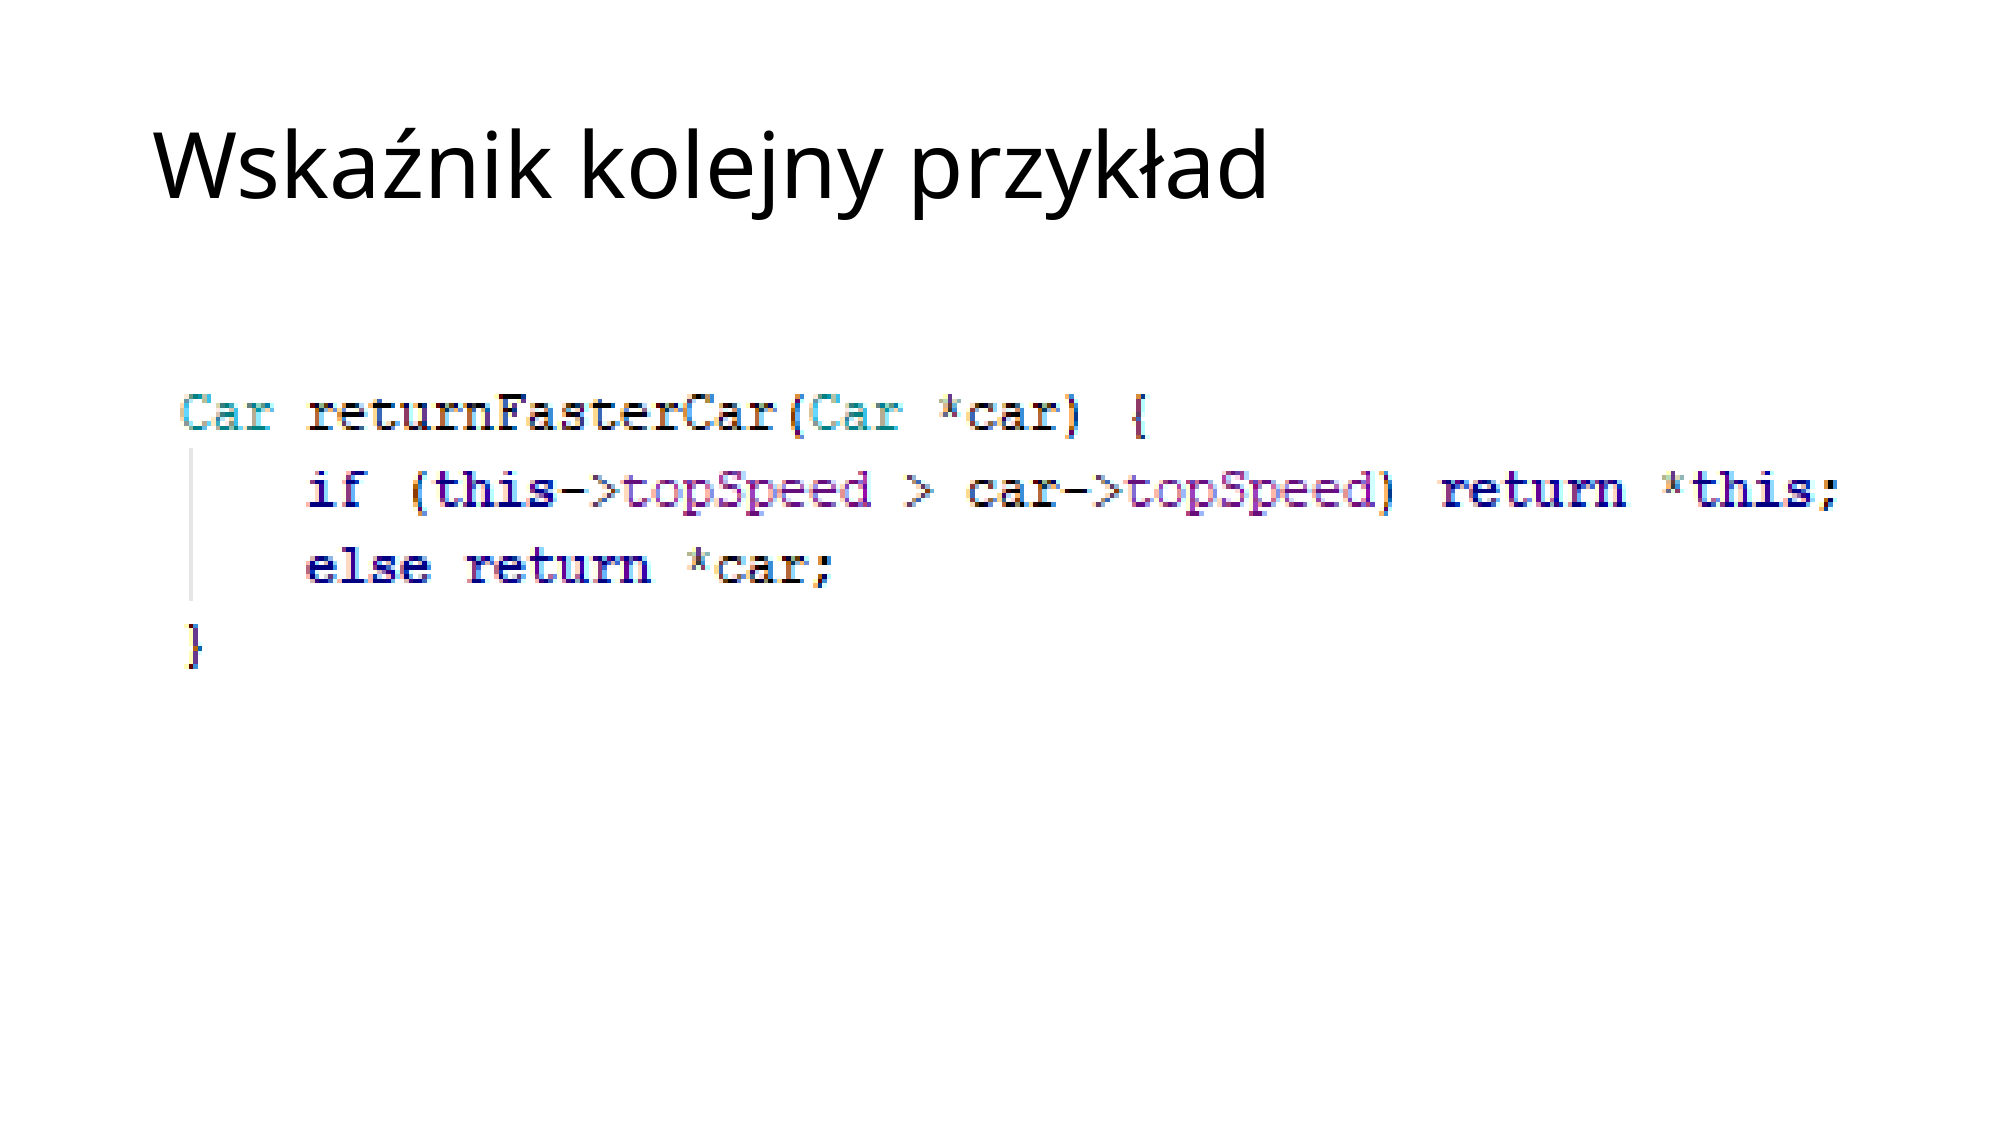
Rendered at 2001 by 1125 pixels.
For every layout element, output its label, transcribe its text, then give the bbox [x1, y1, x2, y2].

title Wskaźnik kolejny przykład [137, 59, 1863, 278]
picture [95, 336, 1905, 746]
